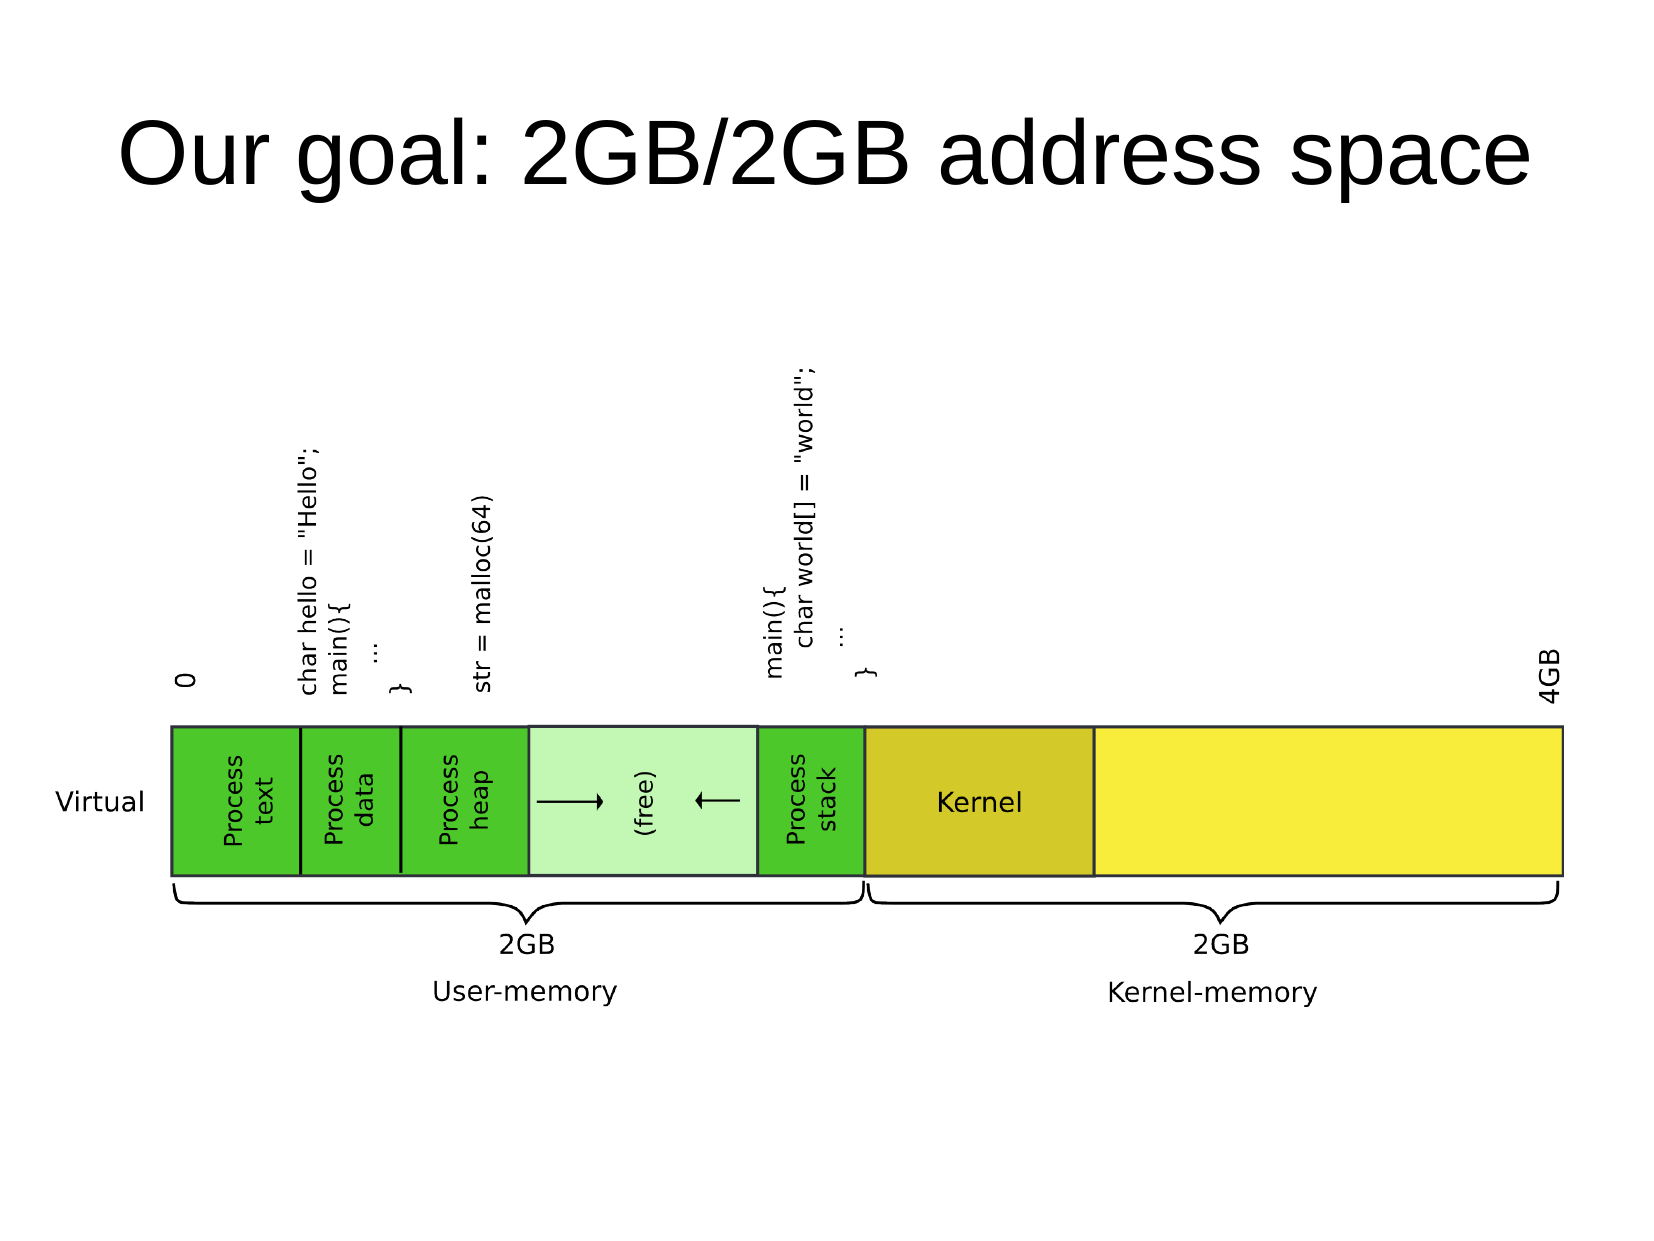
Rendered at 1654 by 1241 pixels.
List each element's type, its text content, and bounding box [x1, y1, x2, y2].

title Our goal: 2GB/2GB address space [82, 49, 1571, 257]
picture [55, 369, 1564, 1007]
